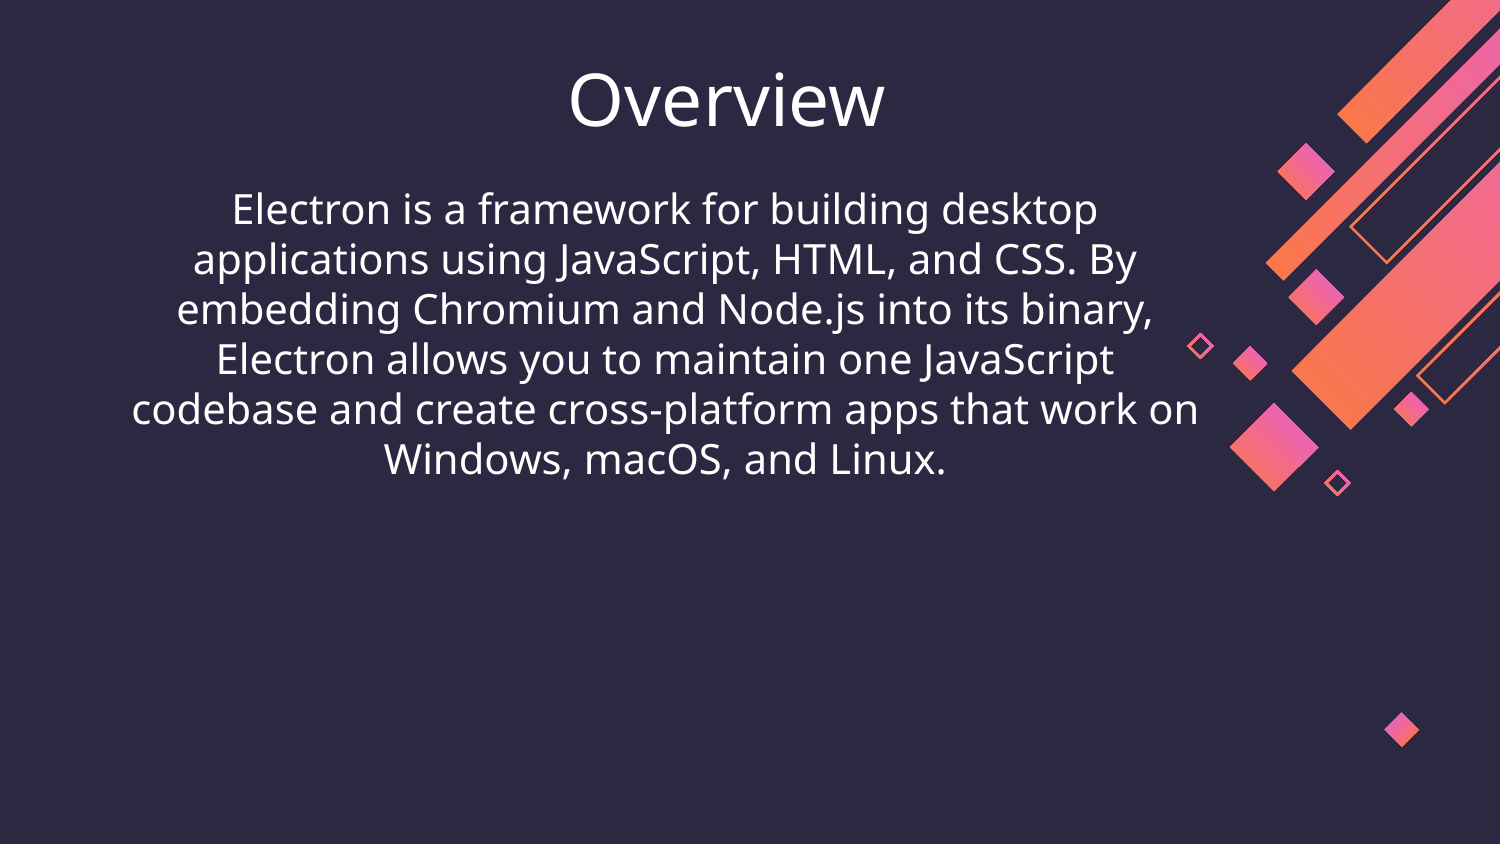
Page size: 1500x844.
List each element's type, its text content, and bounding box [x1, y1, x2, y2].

subtitle Electron is a framework for building desktop applications using JavaScript, HTML, and CSS. By embedding Chromium and Node.js into its binary, Electron allows you to maintain one JavaScript codebase and create cross-platform apps that work on Windows, macOS, and Linux. [112, 167, 1219, 503]
title Overview [447, 41, 1007, 156]
